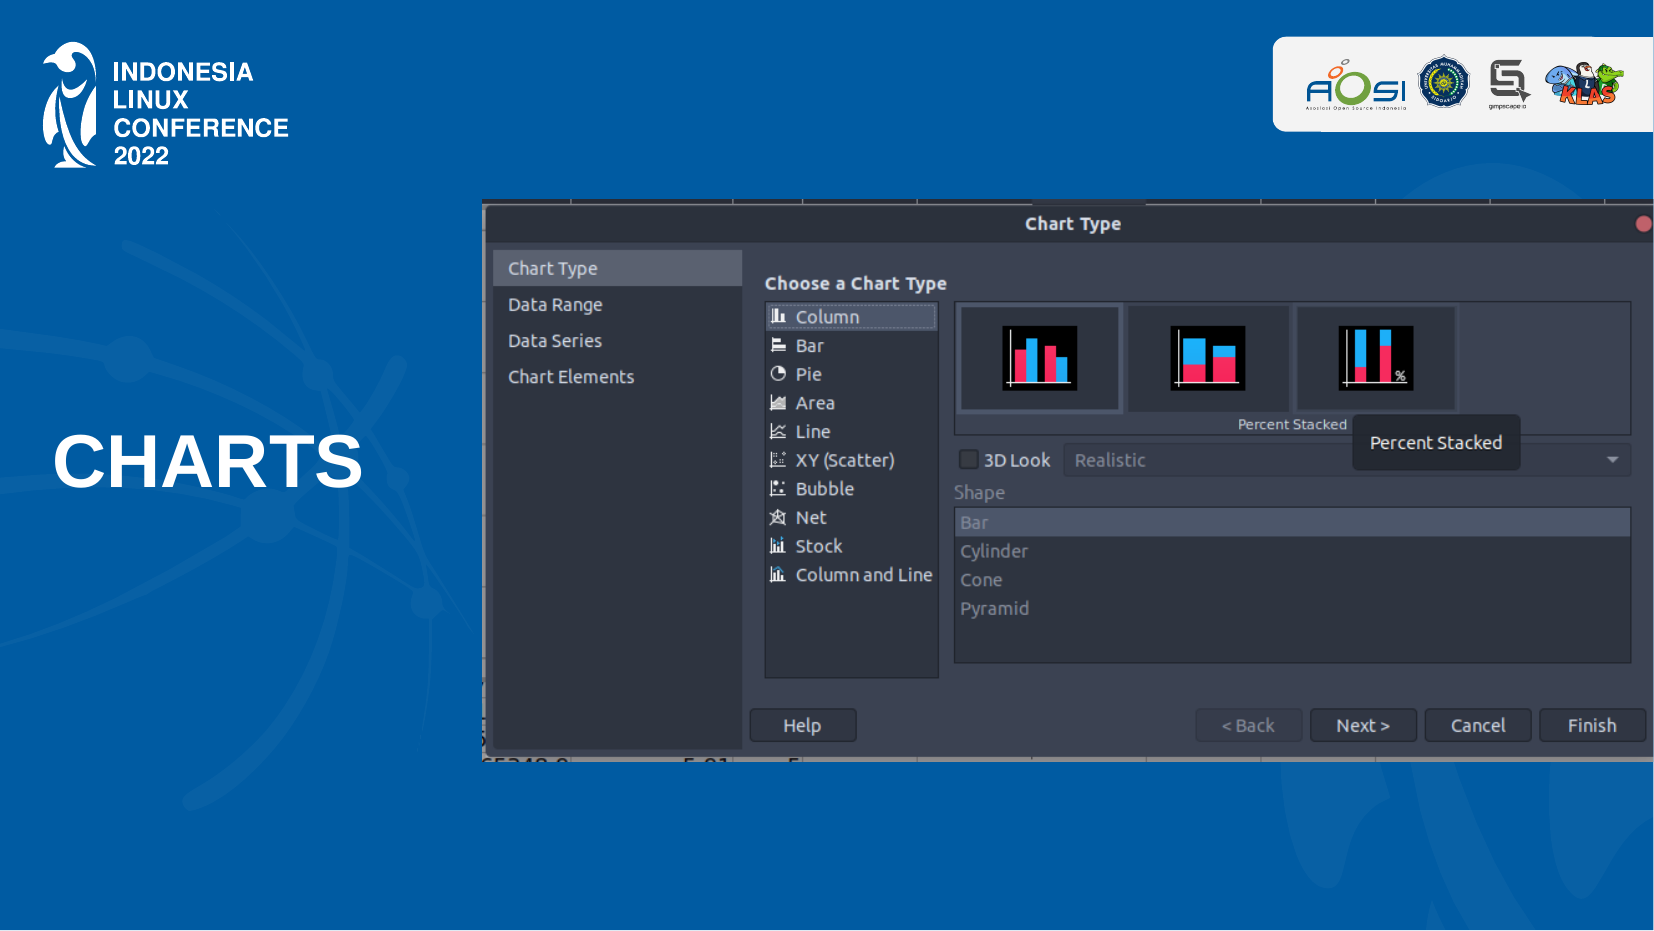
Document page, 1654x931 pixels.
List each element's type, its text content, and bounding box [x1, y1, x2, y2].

text_box CHARTS [37, 412, 380, 512]
picture [482, 199, 1654, 762]
picture [1417, 54, 1471, 108]
picture [1545, 62, 1624, 105]
